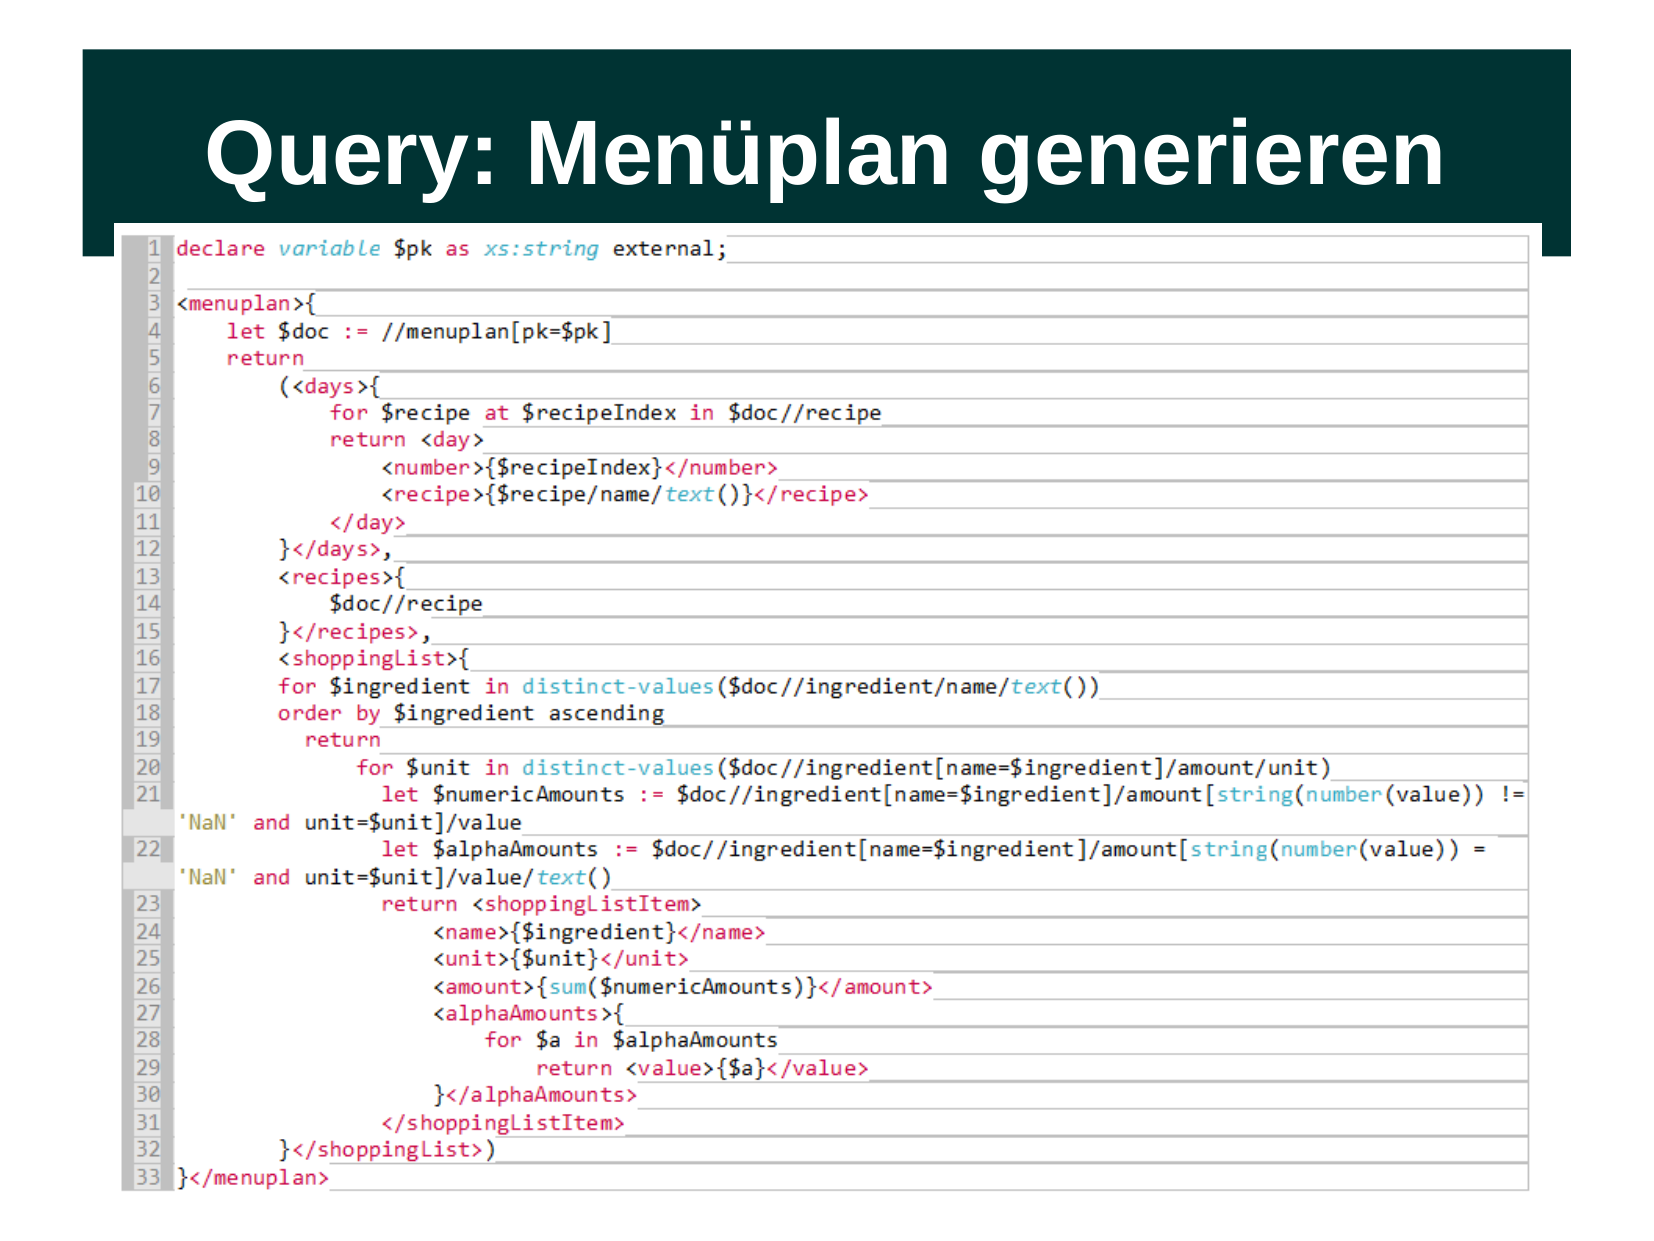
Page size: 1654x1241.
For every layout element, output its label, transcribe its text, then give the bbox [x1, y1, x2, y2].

picture [114, 223, 1542, 1199]
title Query: Menüplan generieren [82, 49, 1571, 257]
